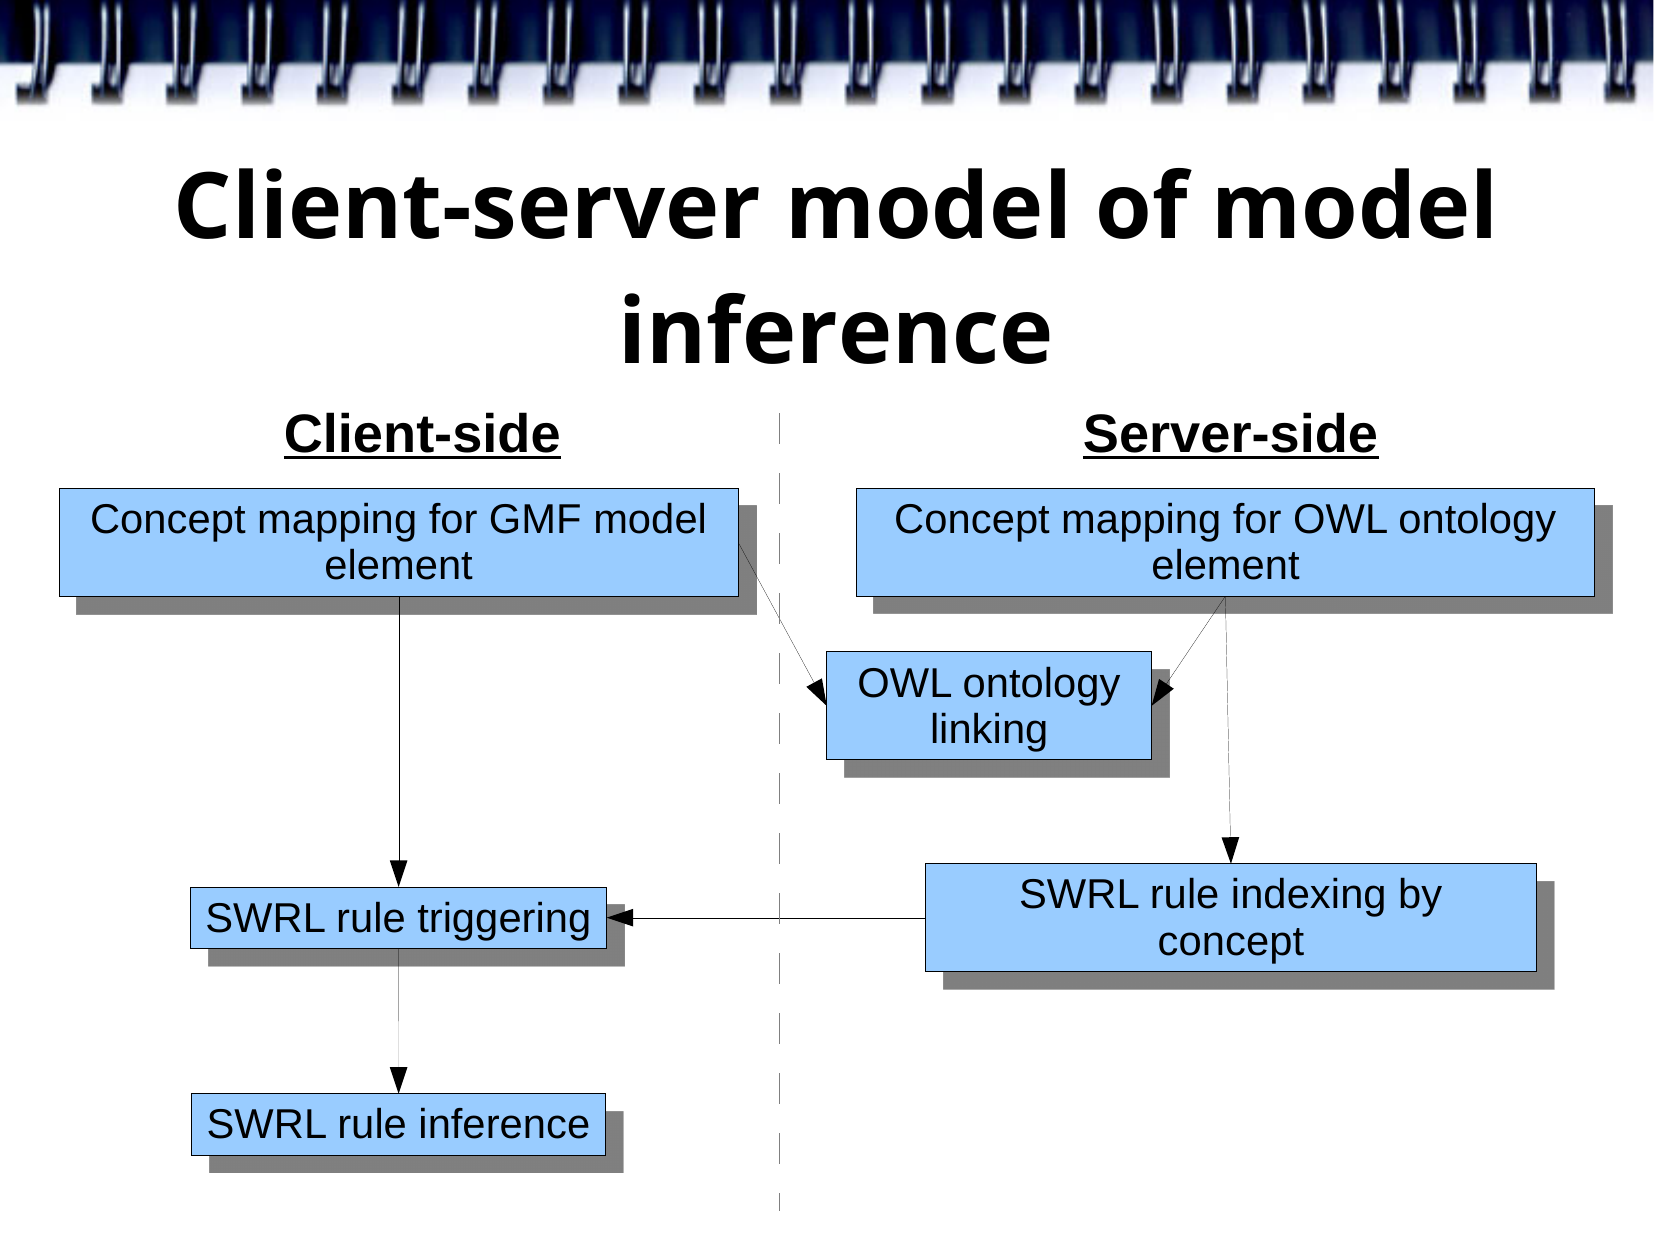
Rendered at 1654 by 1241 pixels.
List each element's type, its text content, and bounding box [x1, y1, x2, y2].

title Client-server model of model inference [139, 151, 1535, 381]
text_box SWRL rule inference [191, 1093, 606, 1156]
text_box Concept mapping for OWL ontology element [856, 488, 1595, 597]
text_box SWRL rule indexing by concept [925, 863, 1537, 972]
text_box Client-side [268, 396, 577, 472]
text_box SWRL rule triggering [190, 887, 607, 949]
picture [0, 0, 1654, 121]
text_box Concept mapping for GMF model element [59, 488, 739, 597]
text_box Server-side [1068, 396, 1394, 472]
text_box OWL ontology linking [826, 651, 1152, 760]
